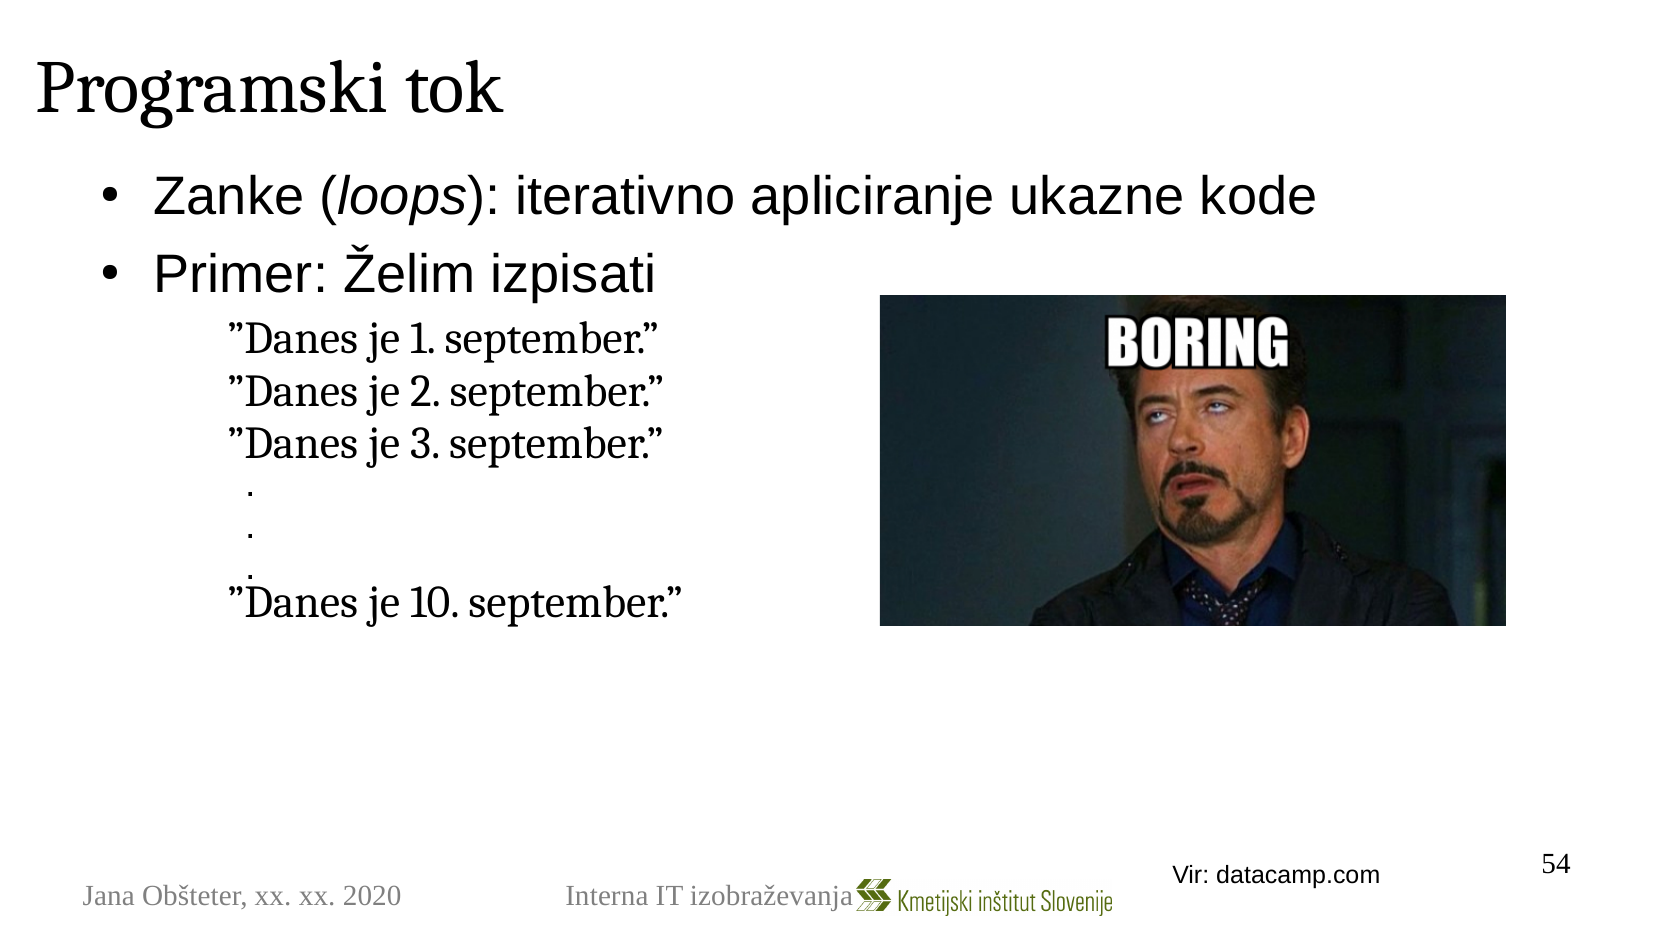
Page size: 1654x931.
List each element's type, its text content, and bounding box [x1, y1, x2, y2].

text_box Vir: datacamp.com [1157, 853, 1430, 897]
list Zanke (loops): iterativno apliciranje ukazne kode Primer: Želim izpisati ”Danes je 1. september.” ”Danes je 2. september.” ”Danes je 3. september.” ”Danes je 10. september.” [82, 165, 1642, 827]
picture [856, 879, 1112, 916]
picture [879, 295, 1506, 626]
text_box . . . [230, 454, 313, 596]
title Programski tok [35, 21, 1524, 154]
